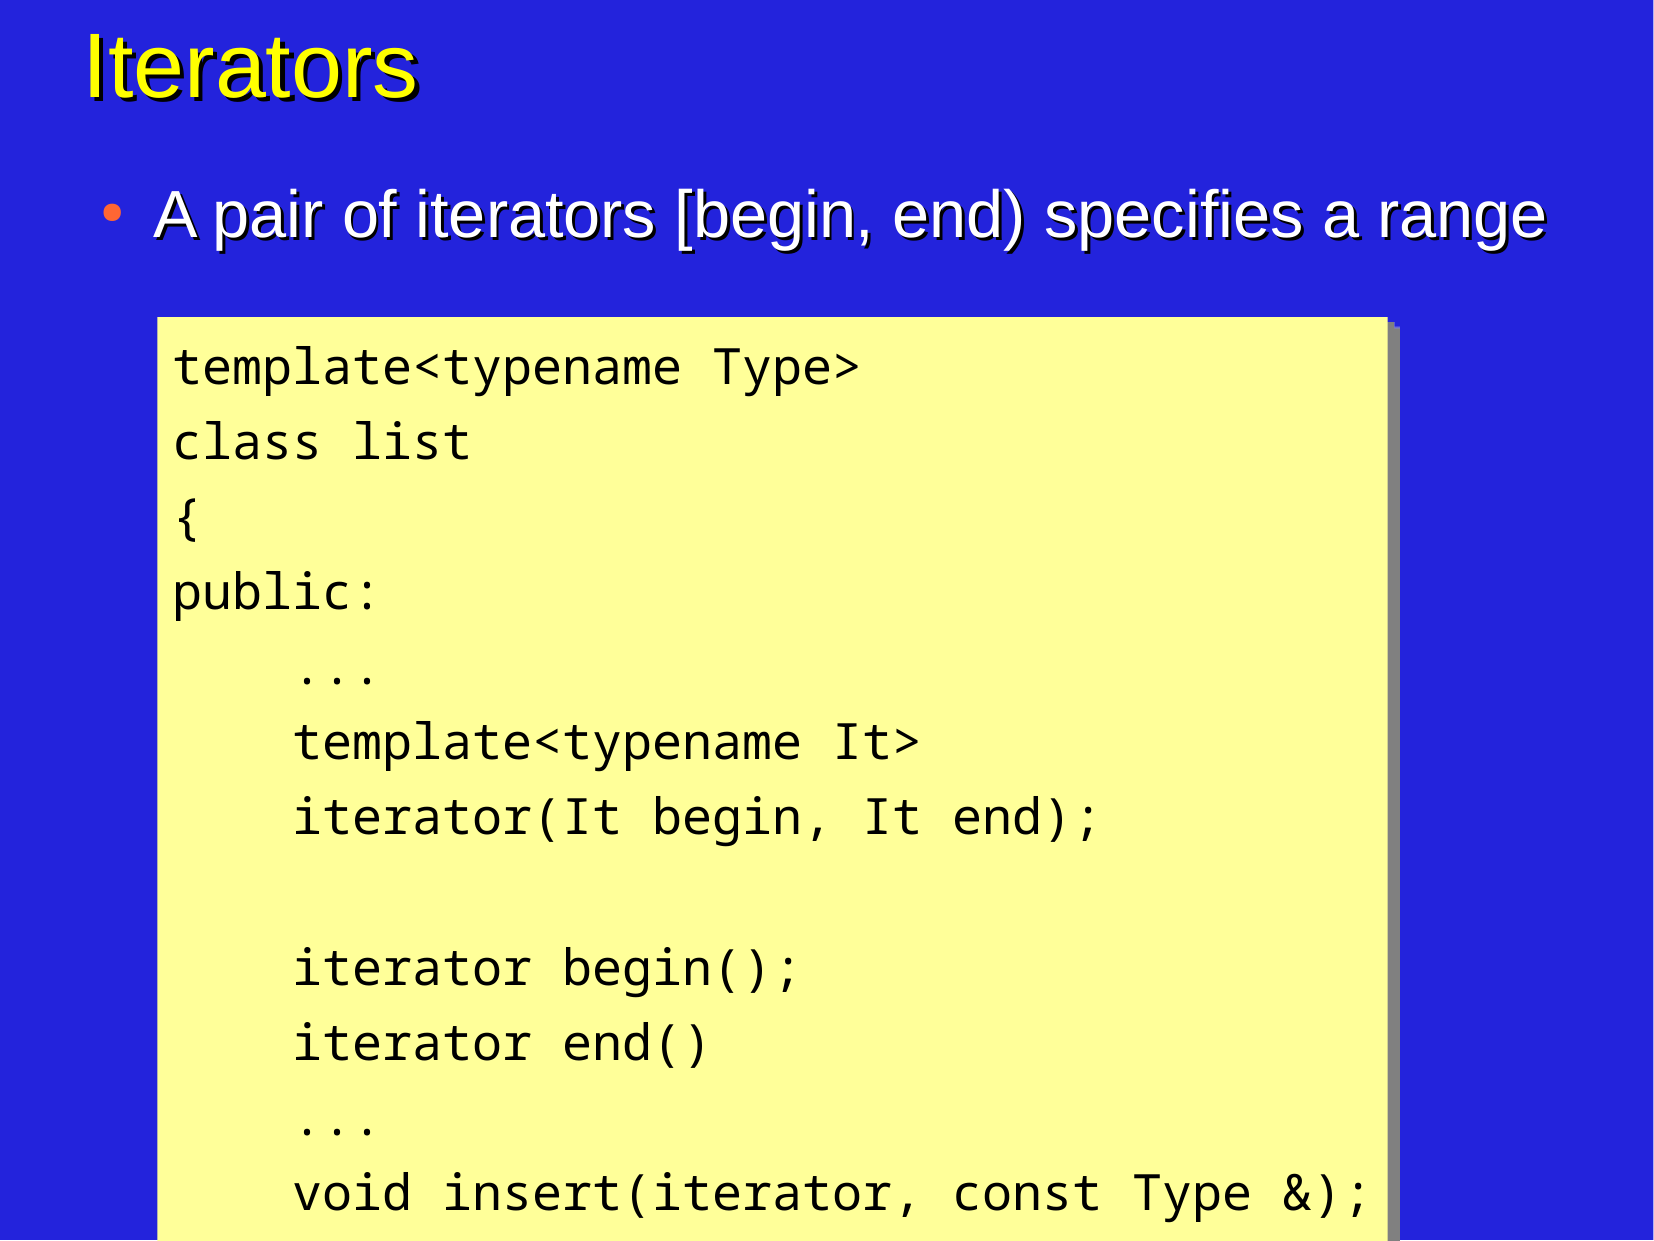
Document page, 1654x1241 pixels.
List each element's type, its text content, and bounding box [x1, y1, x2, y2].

list A pair of iterators [begin, end) specifies a range [82, 177, 1625, 1182]
title Iterators [82, 2, 1571, 130]
text_box template<typename Type> class list { public: ... template<typename It> iterator(It begin, It end); iterator begin(); iterator end() ... void insert(iterator, const Type &); void erase(iterator); ... }; [157, 317, 1388, 1241]
